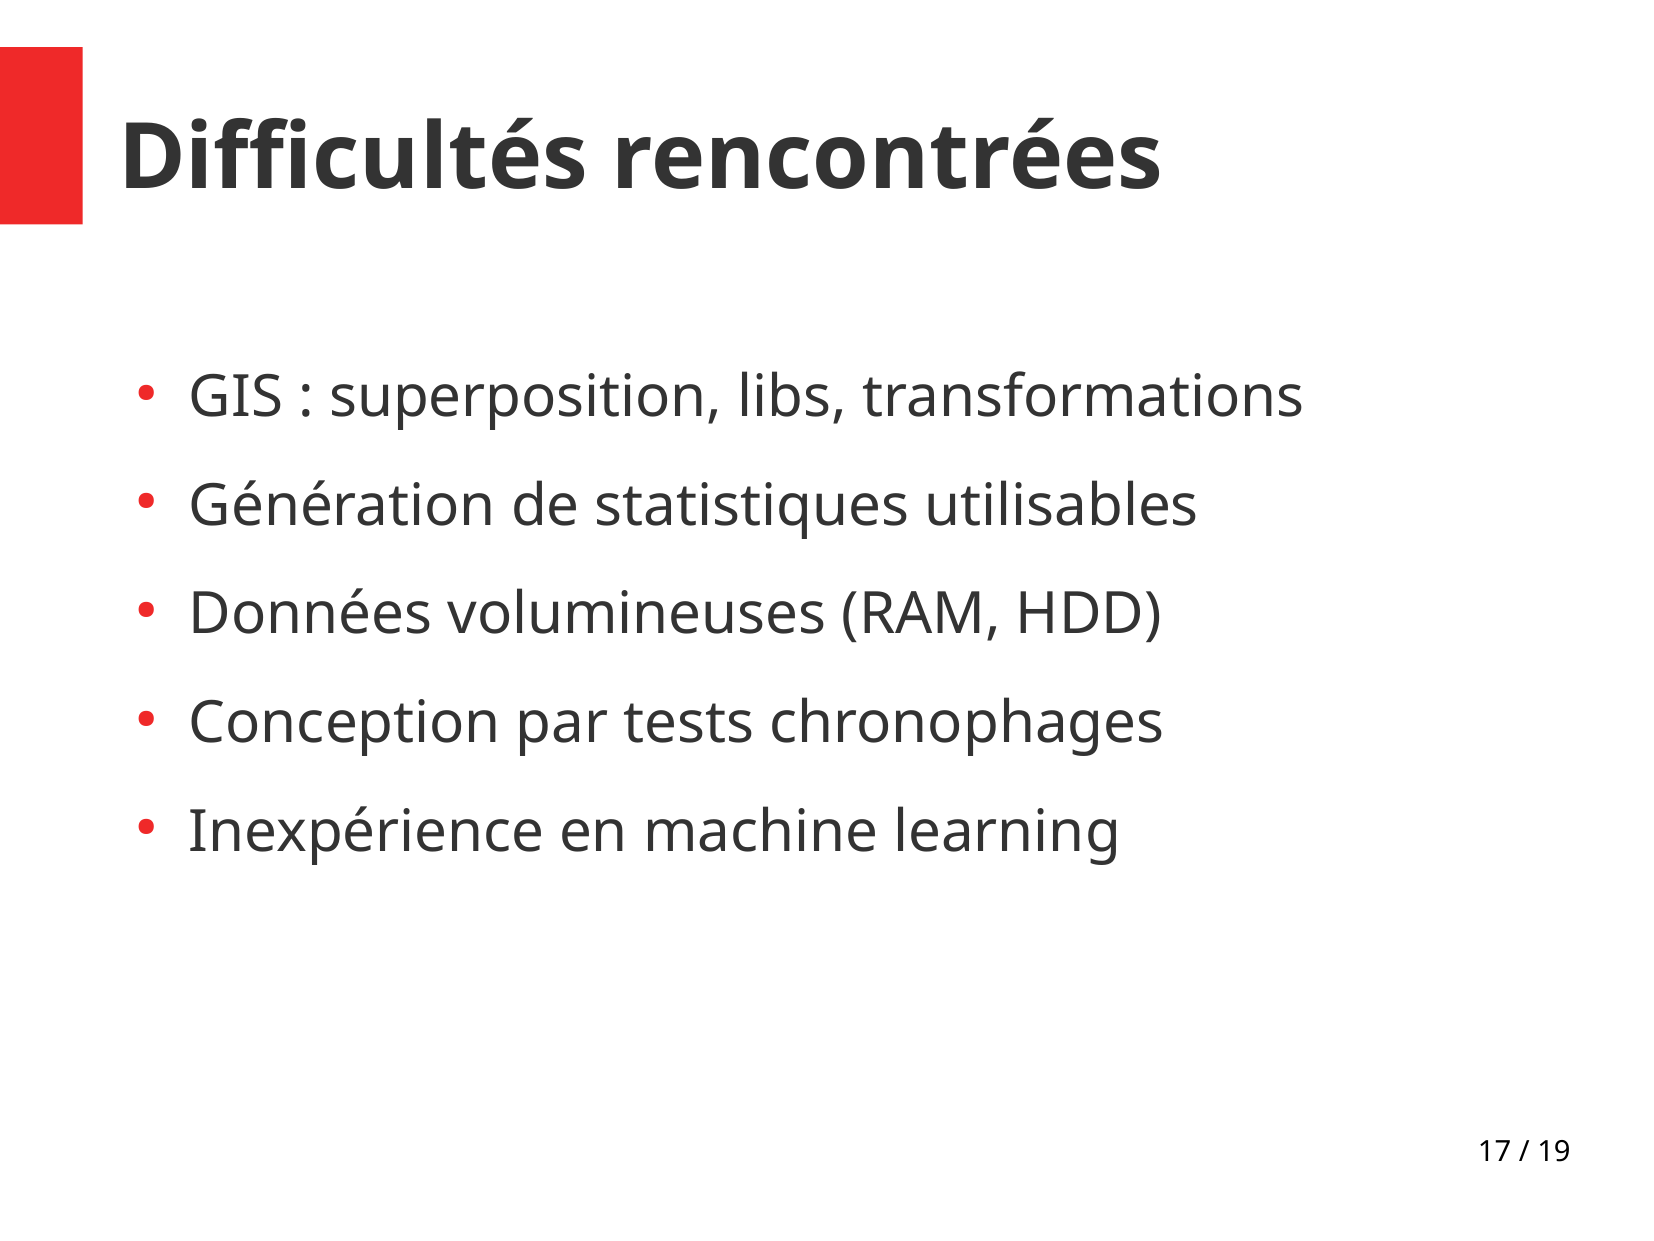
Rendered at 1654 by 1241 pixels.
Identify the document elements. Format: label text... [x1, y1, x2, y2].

title Difficultés rencontrées [118, 49, 1571, 257]
list GIS : superposition, libs, transformations Génération de statistiques utilisables Données volumineuses (RAM, HDD) Conception par tests chronophages Inexpérience en machine learning [118, 354, 1536, 1074]
